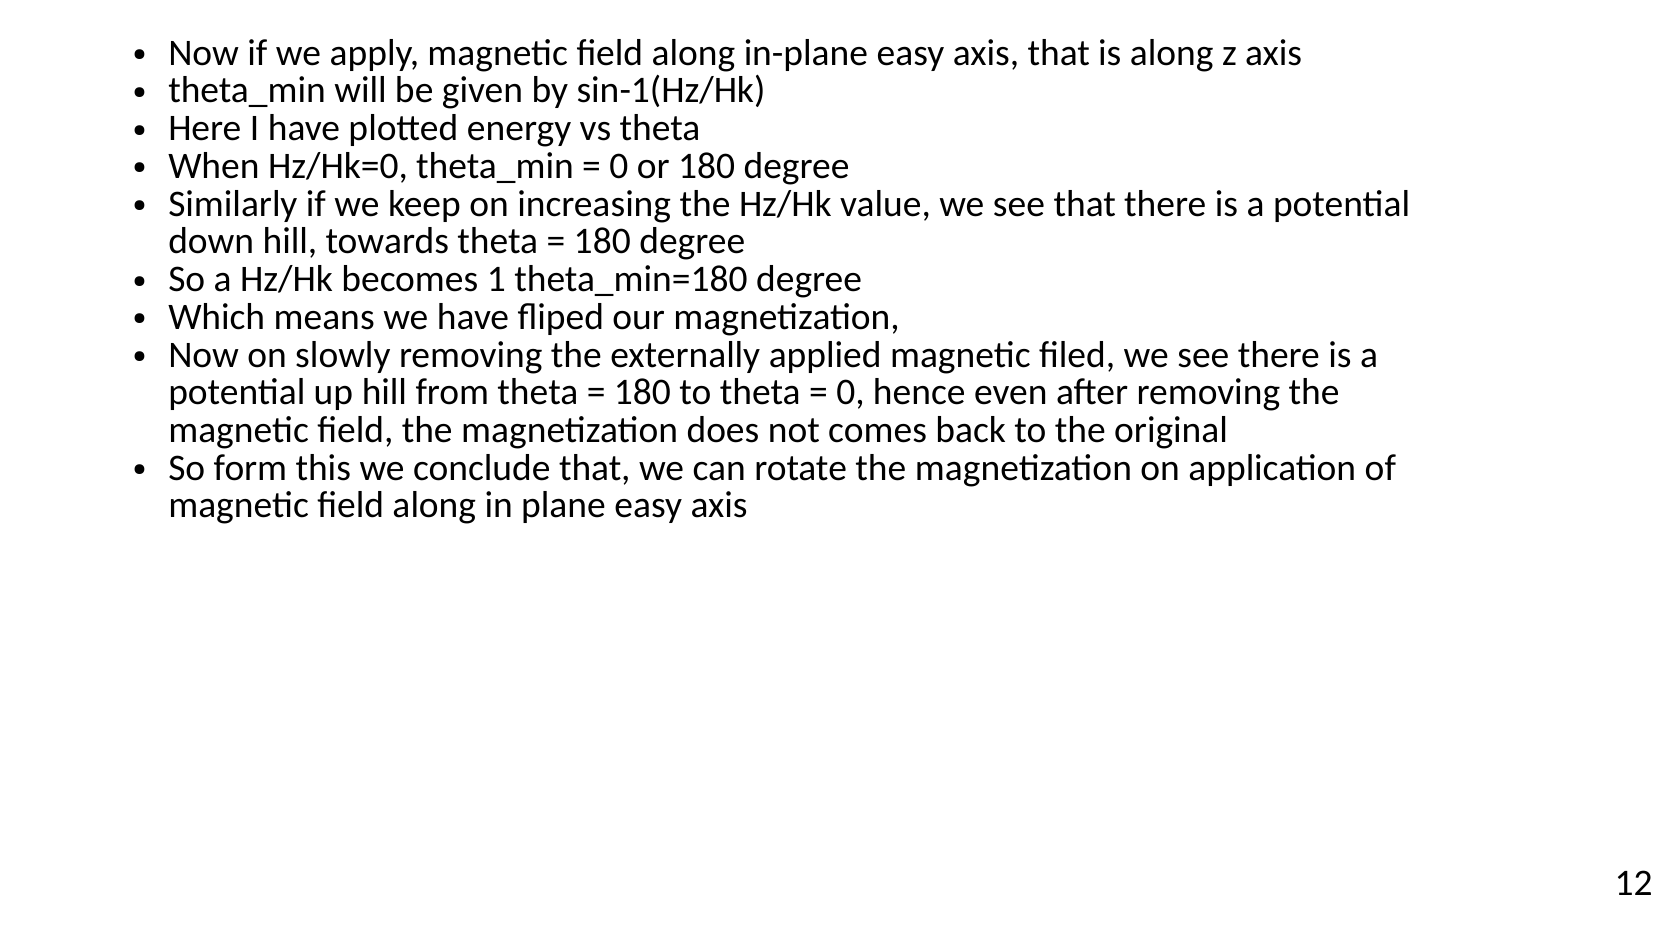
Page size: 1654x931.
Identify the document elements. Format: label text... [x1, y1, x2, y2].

text_box Now if we apply, magnetic field along in-plane easy axis, that is along z axis theta_min will be given by sin-1(Hz/Hk) Here I have plotted energy vs theta When Hz/Hk=0, theta_min = 0 or 180 degree Similarly if we keep on increasing the Hz/Hk value, we see that there is a potential down hill, towards theta = 180 degree So a Hz/Hk becomes 1 theta_min=180 degree Which means we have fliped our magnetization, Now on slowly removing the externally applied magnetic filed, we see there is a potential up hill from theta = 180 to theta = 0, hence even after removing the magnetic field, the magnetization does not comes back to the original So form this we conclude that, we can rotate the magnetization on application of magnetic field along in plane easy axis [118, 29, 1447, 573]
text_box <number> [1479, 860, 1654, 931]
